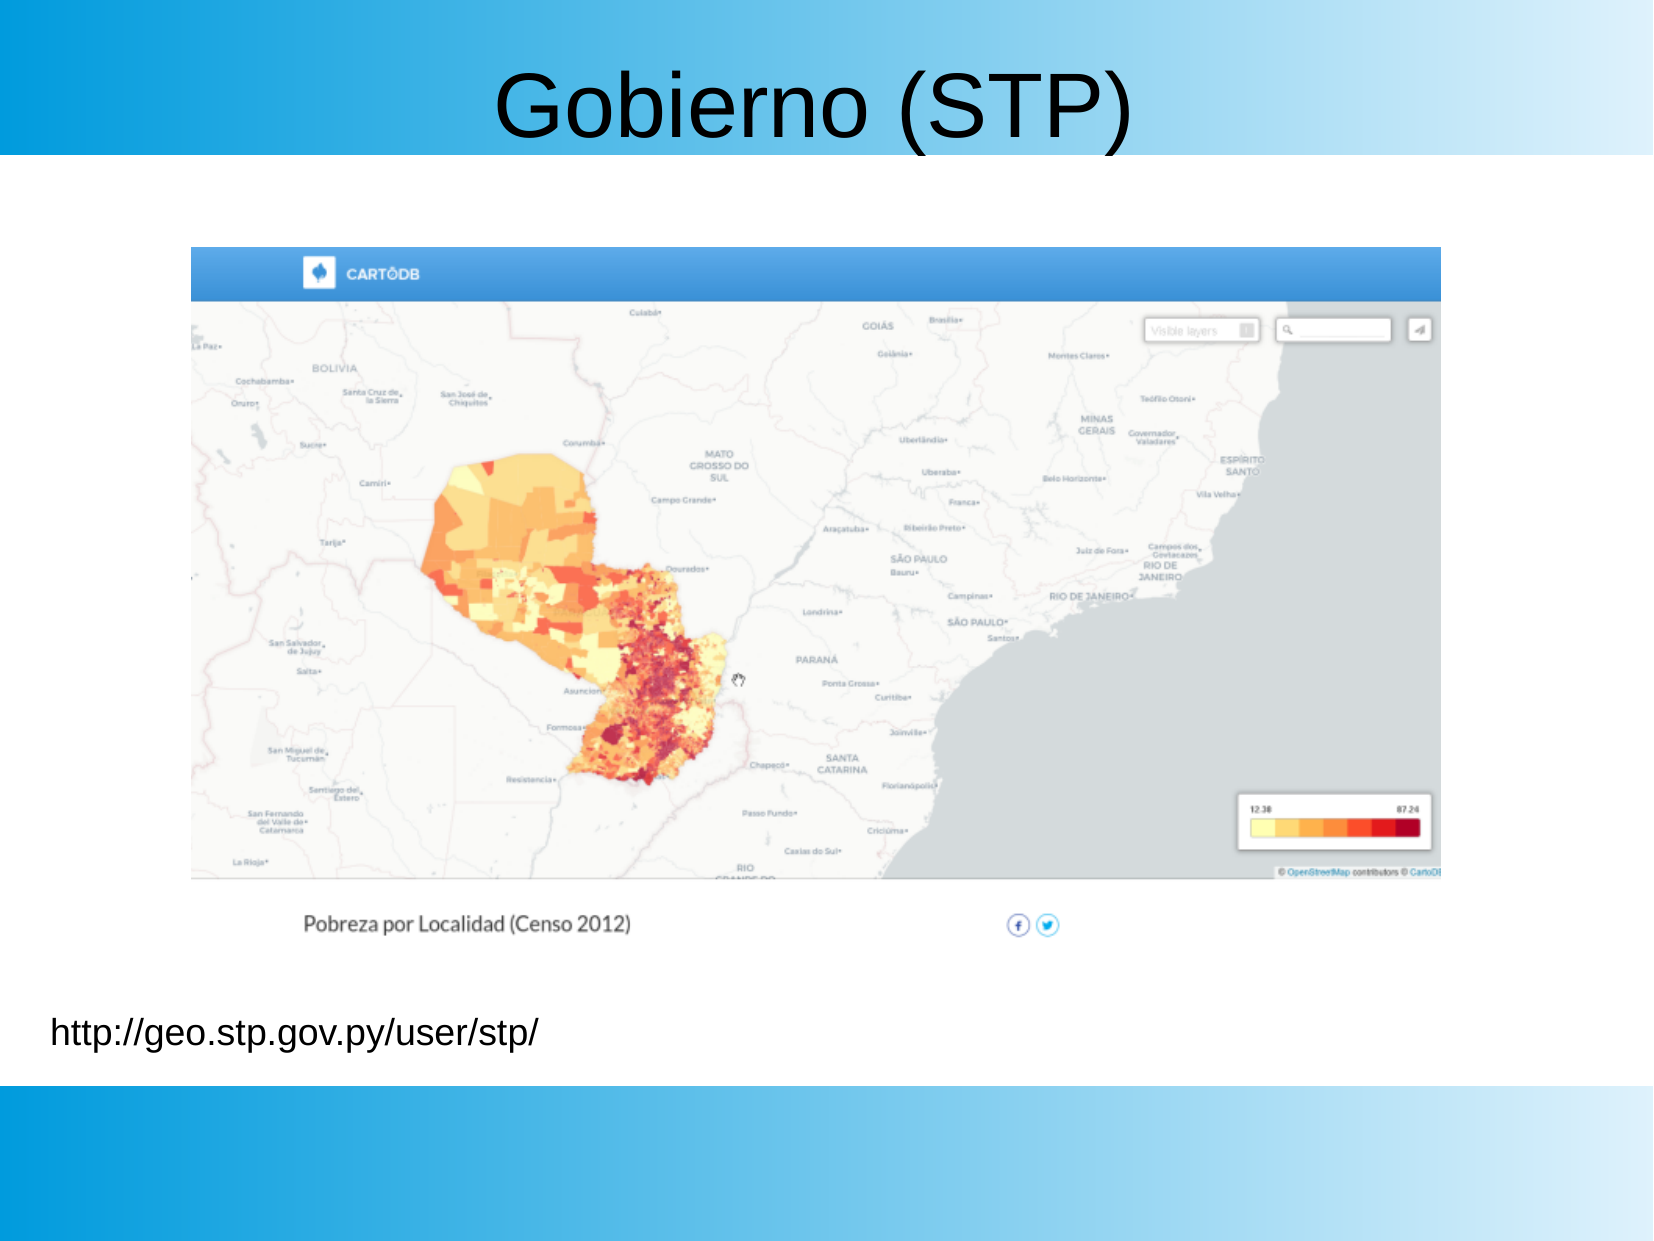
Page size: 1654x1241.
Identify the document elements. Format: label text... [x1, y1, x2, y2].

picture [191, 247, 1441, 939]
text_box http://geo.stp.gov.py/user/stp/ [35, 1003, 556, 1061]
title Gobierno (STP) [70, 0, 1559, 208]
